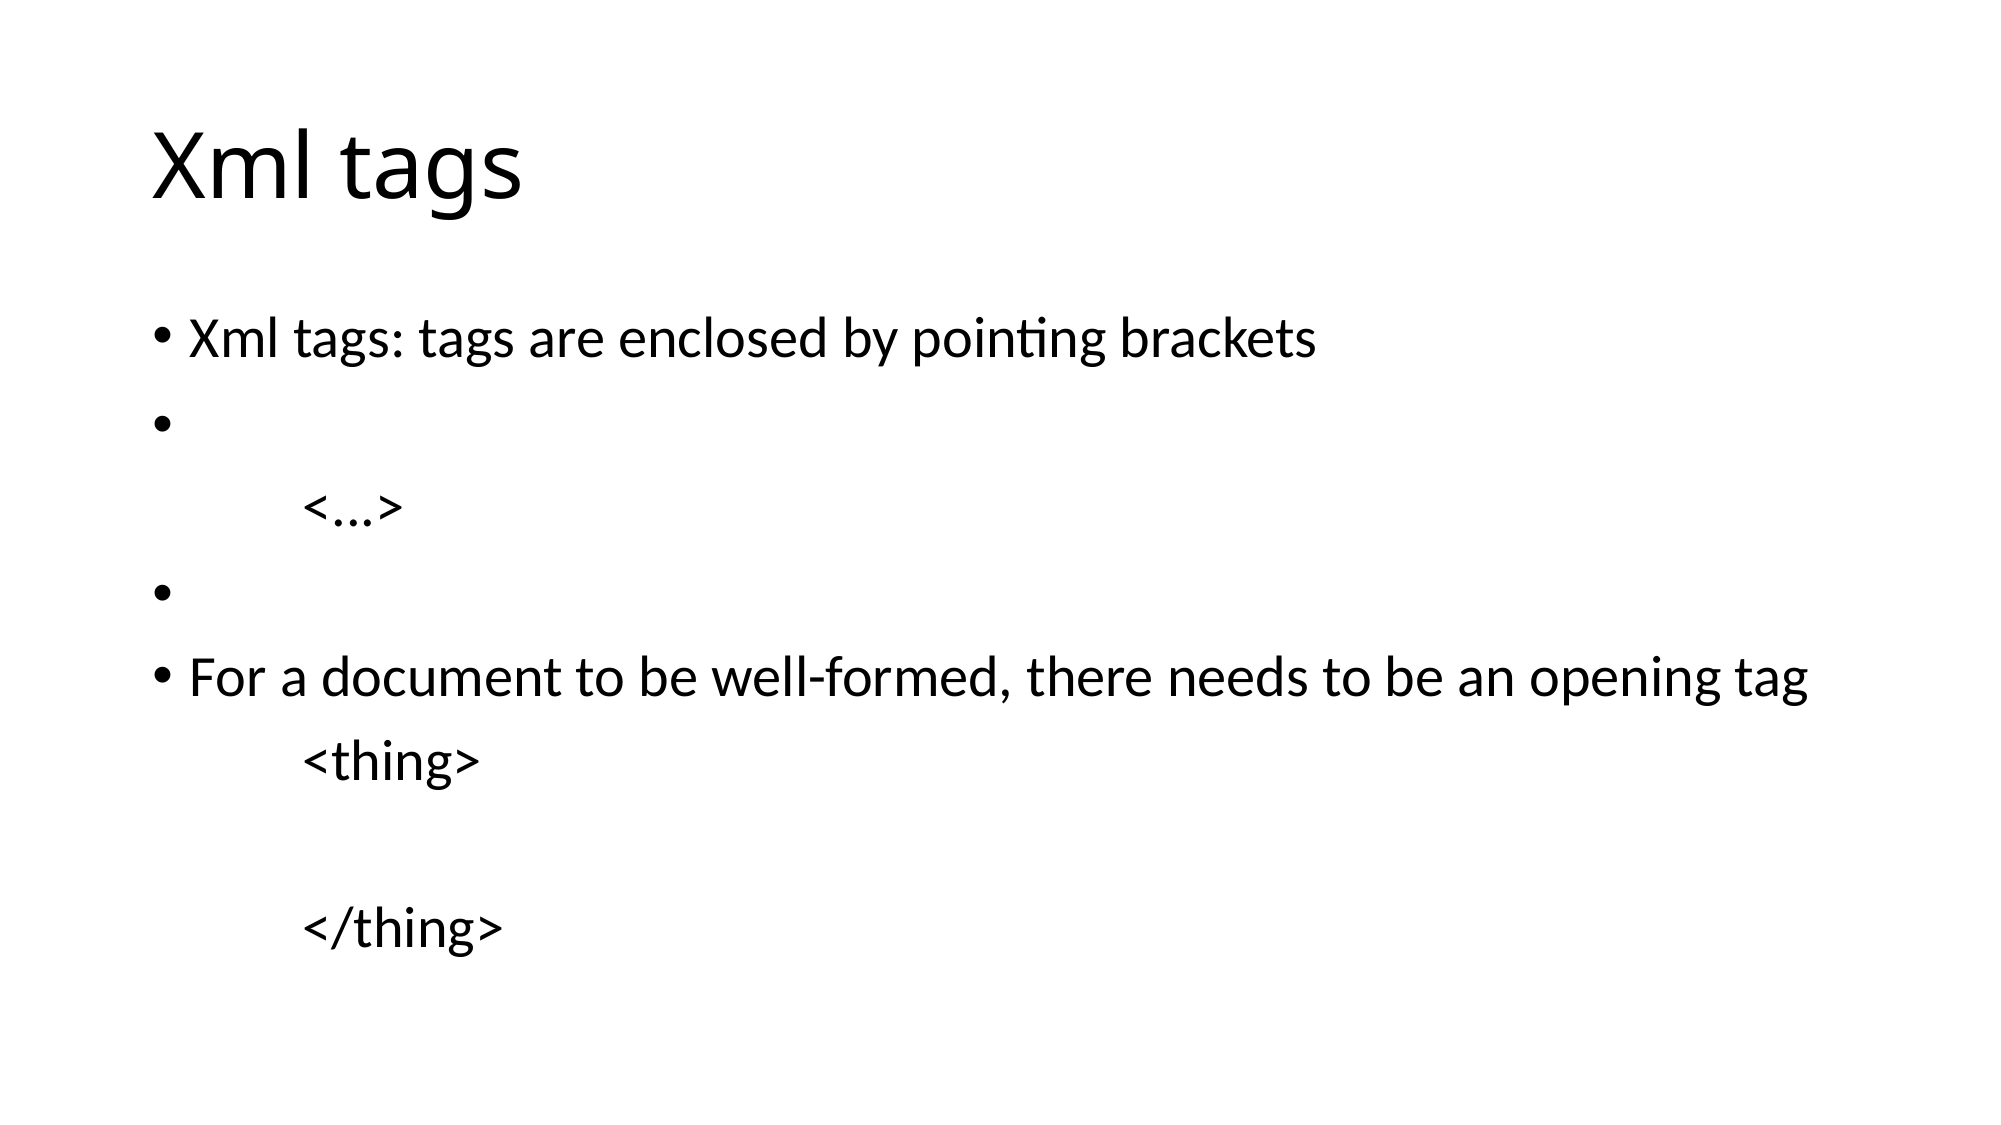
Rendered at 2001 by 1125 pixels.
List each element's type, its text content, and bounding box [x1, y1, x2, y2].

list Xml tags: tags are enclosed by pointing brackets <...> For a document to be well-formed, there needs to be an opening tag <thing> </thing> [137, 299, 1863, 1014]
title Xml tags [137, 59, 1863, 278]
